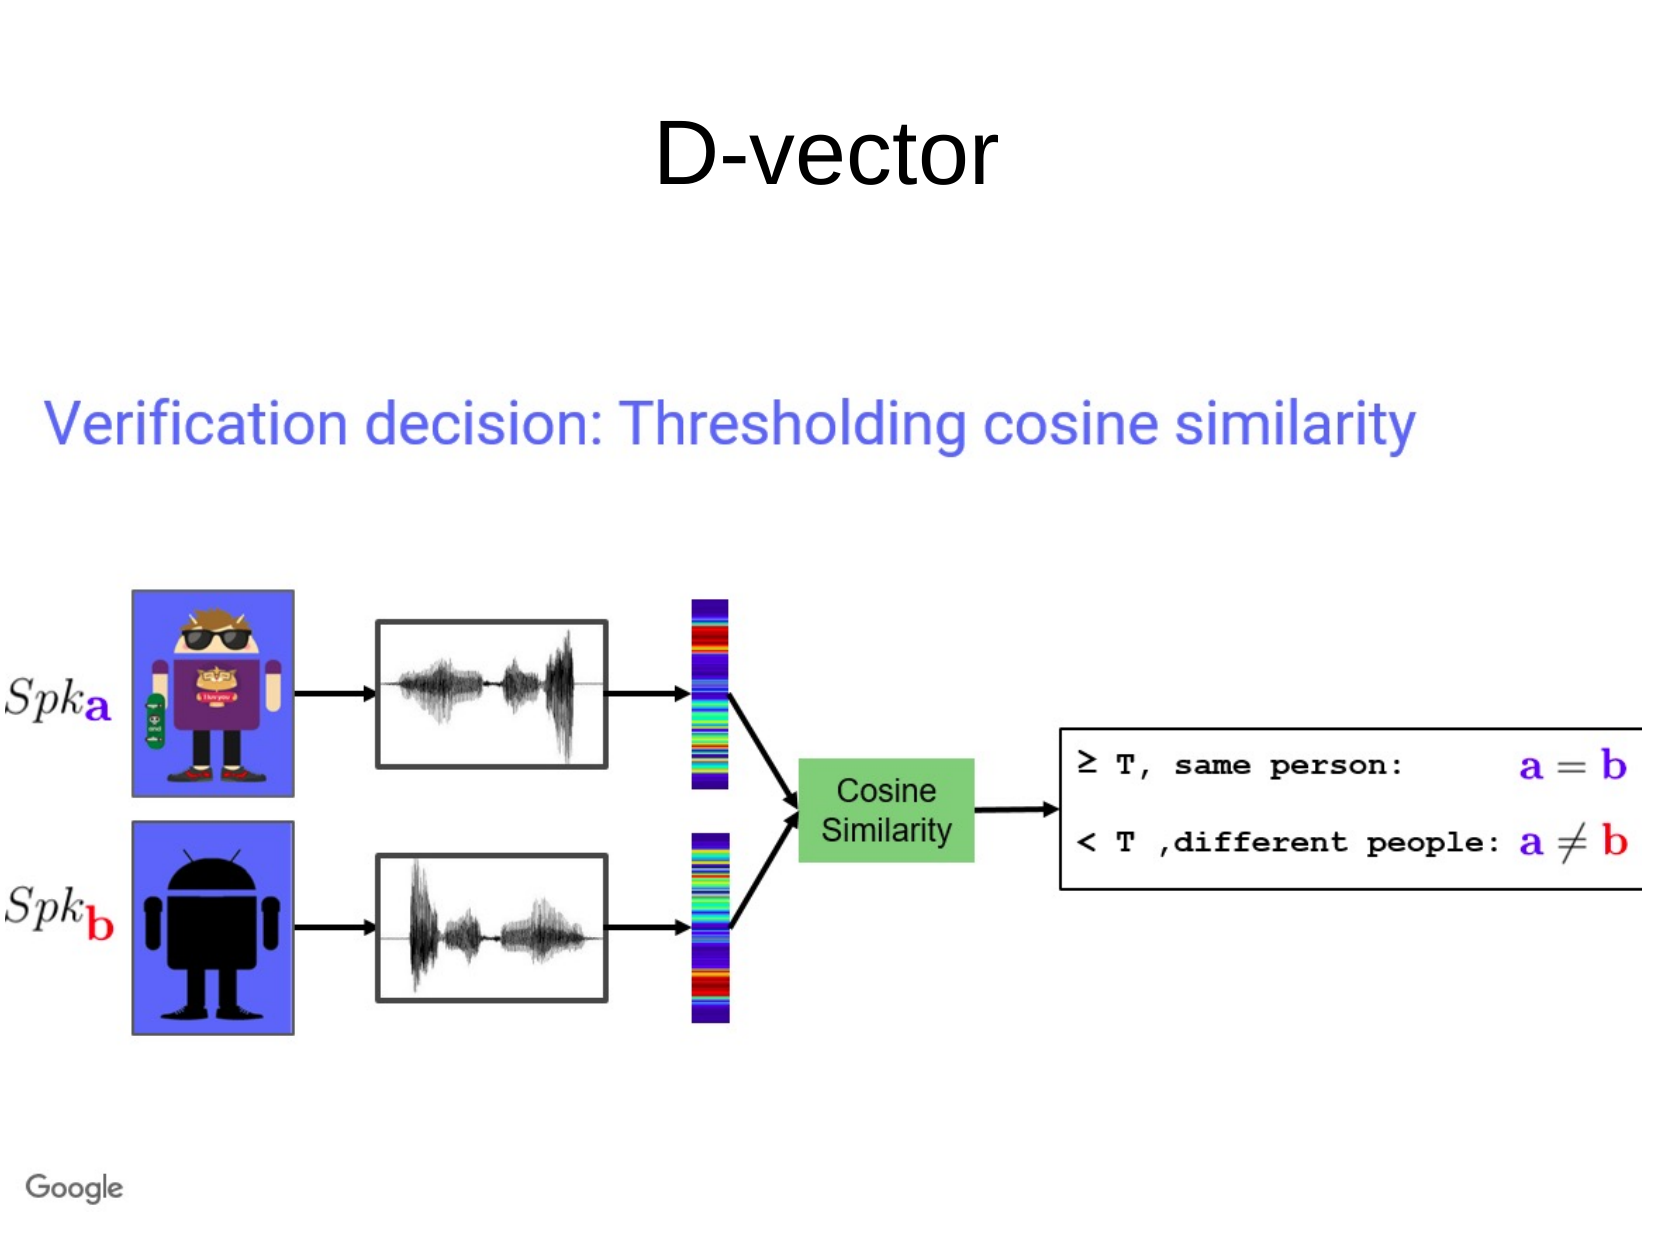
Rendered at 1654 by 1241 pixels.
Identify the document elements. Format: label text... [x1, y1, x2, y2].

picture [5, 301, 1642, 1212]
title D-vector [82, 49, 1571, 257]
